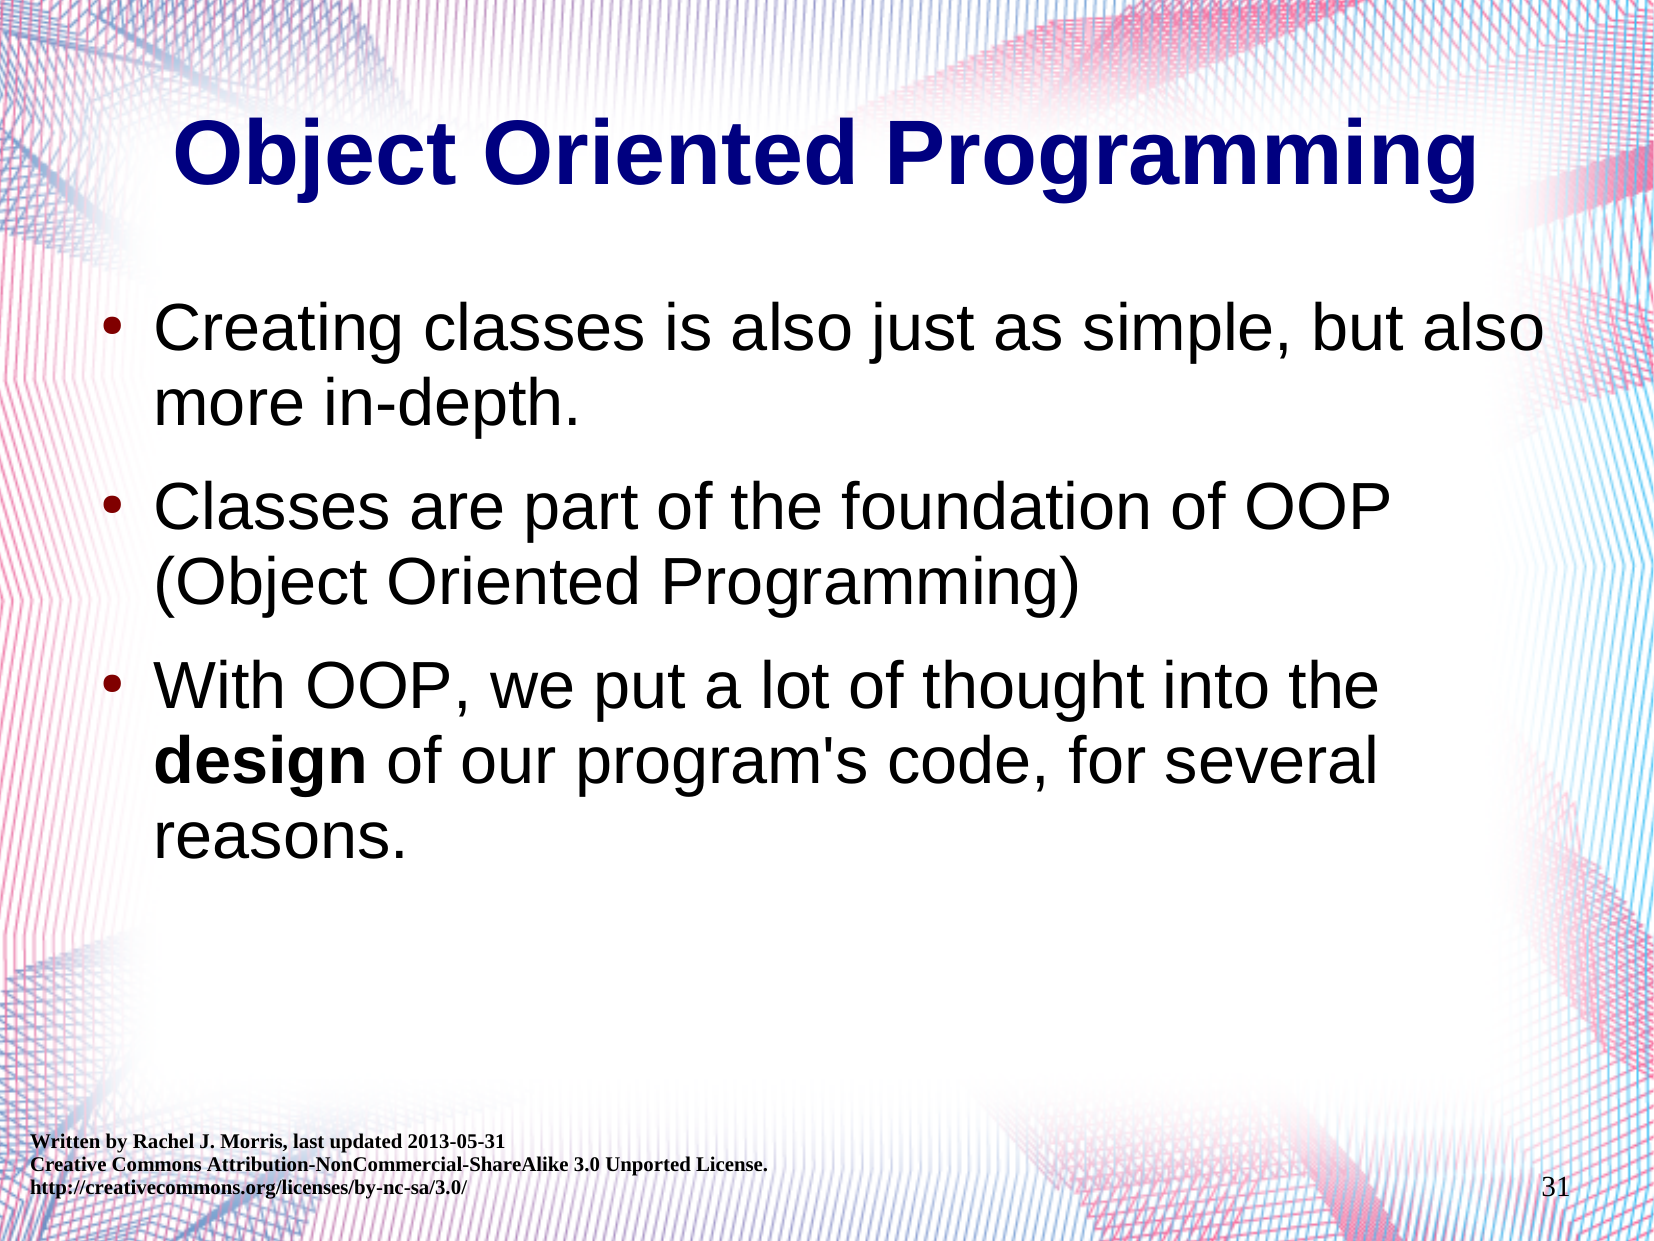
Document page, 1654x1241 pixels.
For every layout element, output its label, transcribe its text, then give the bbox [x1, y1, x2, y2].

title Object Oriented Programming [82, 49, 1571, 257]
picture [0, 0, 1654, 1241]
list Creating classes is also just as simple, but also more in-depth. Classes are part of the foundation of OOP (Object Oriented Programming) With OOP, we put a lot of thought into the design of our program's code, for several reasons. [82, 290, 1571, 1010]
